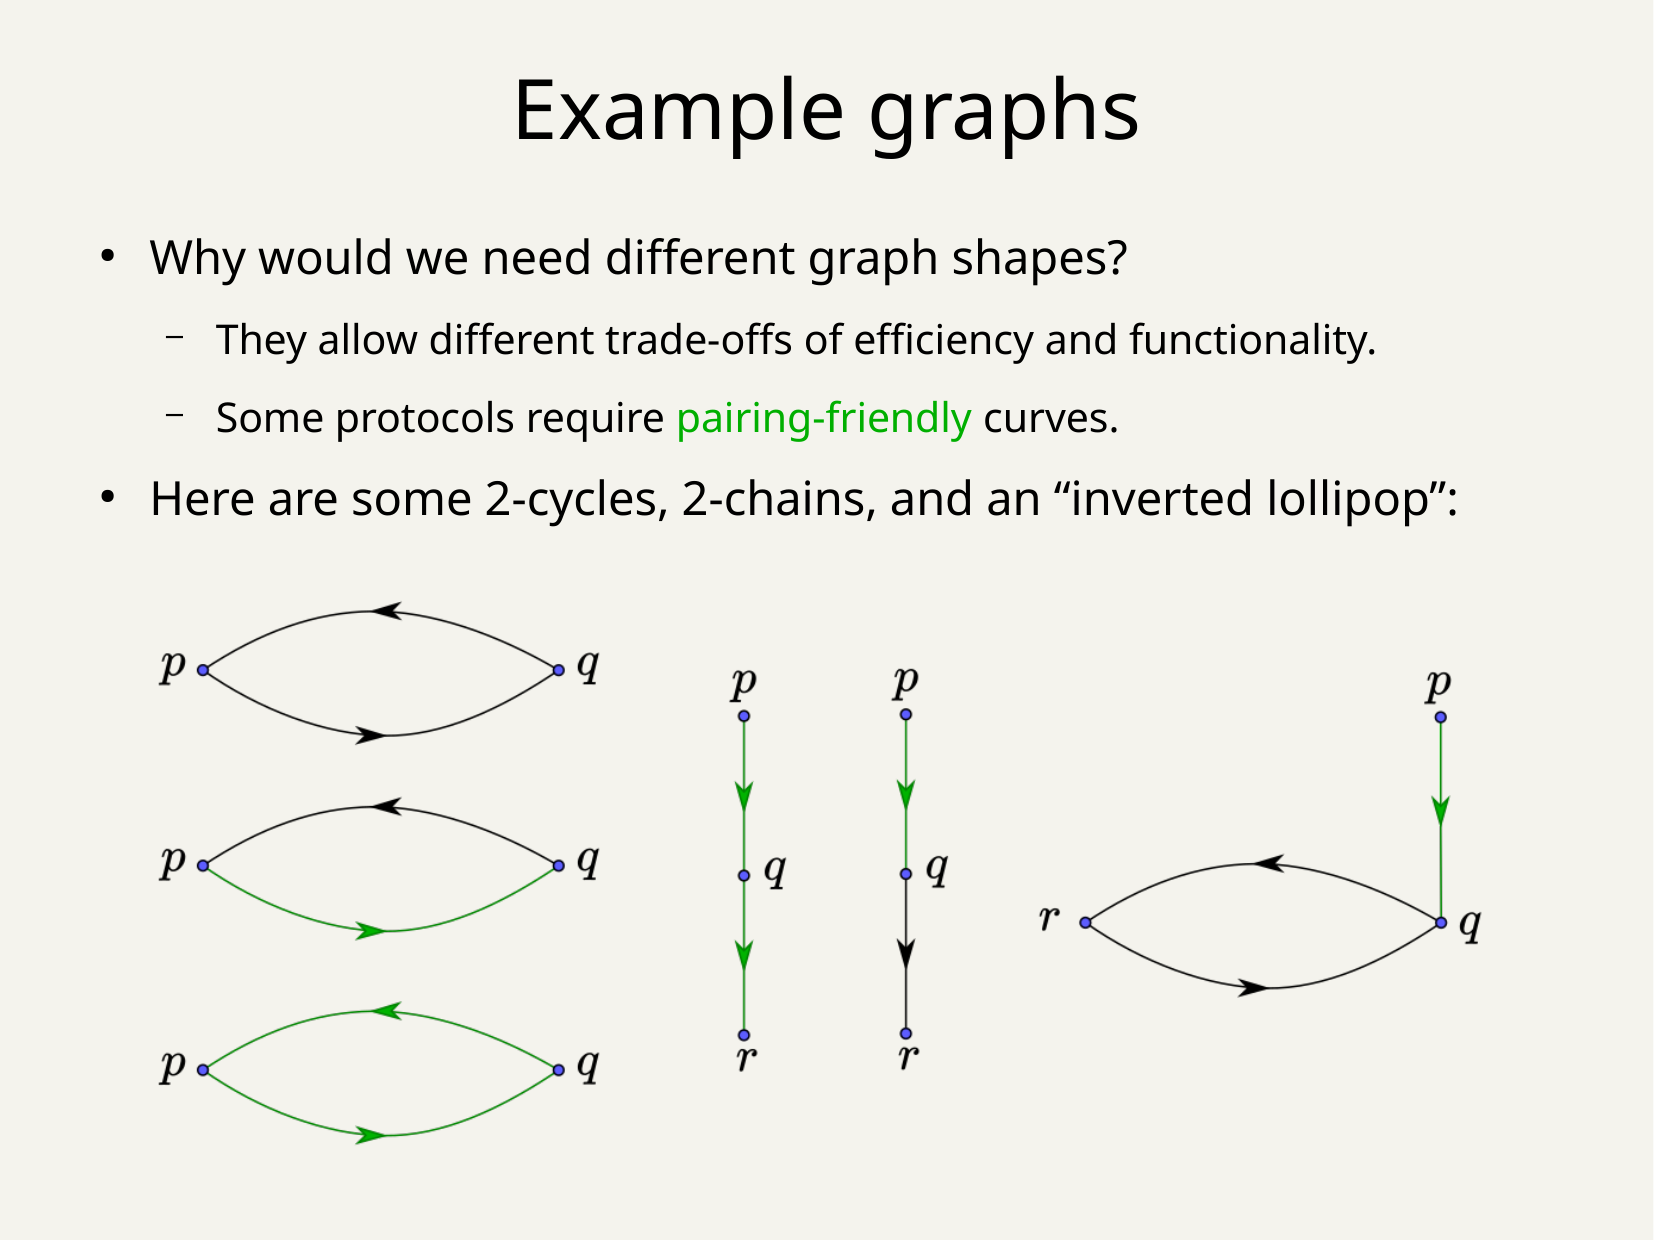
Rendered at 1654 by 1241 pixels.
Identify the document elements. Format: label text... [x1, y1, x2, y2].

picture [116, 545, 1522, 1179]
title Example graphs [82, 37, 1571, 178]
list Why would we need different graph shapes? They allow different trade-offs of efficiency and functionality. Some protocols require pairing-friendly curves. Here are some 2-cycles, 2-chains, and an “inverted lollipop”: [82, 224, 1583, 532]
